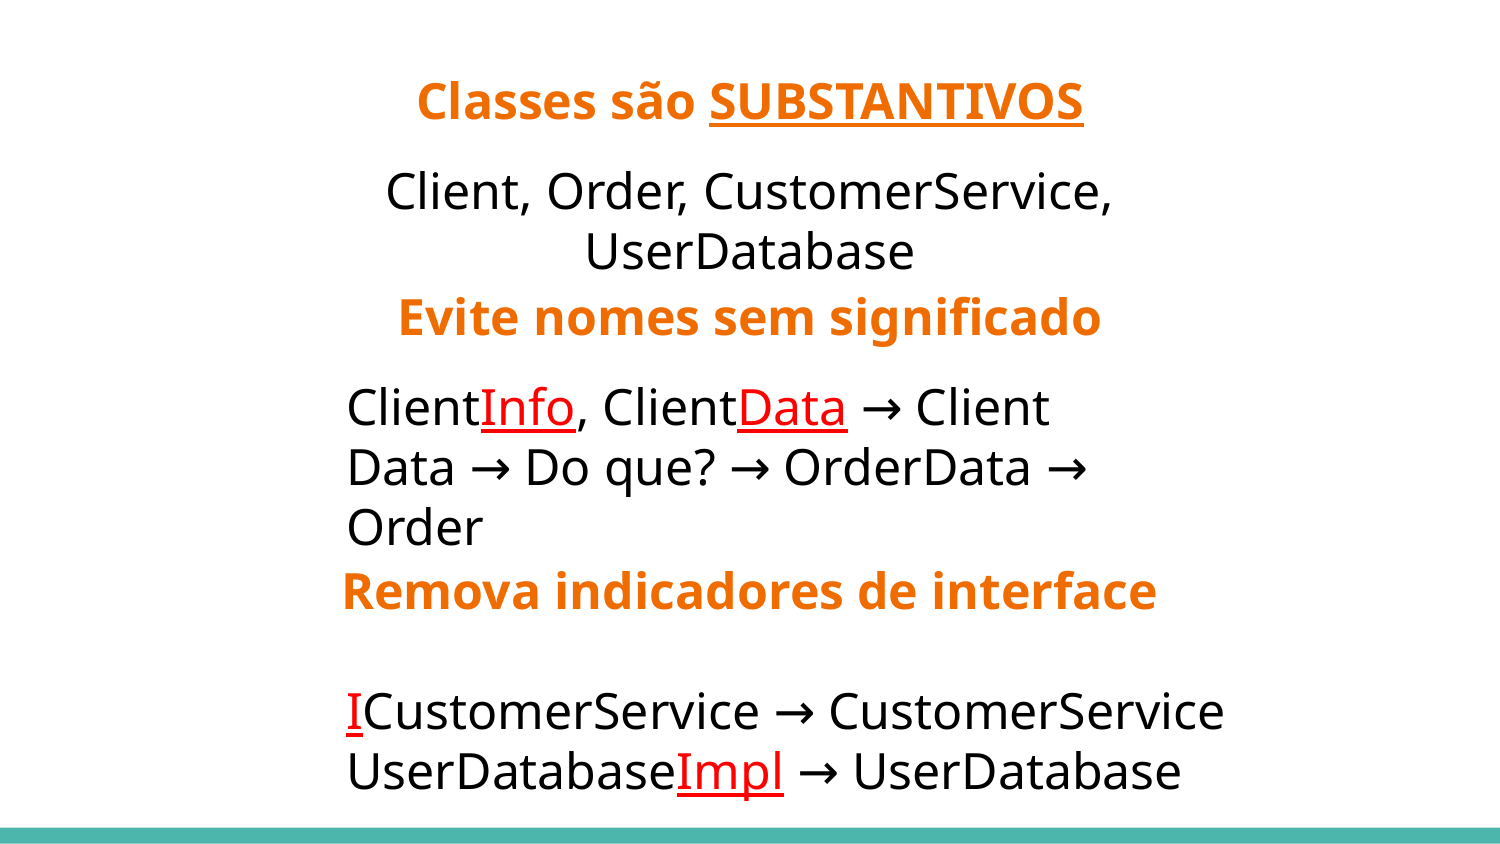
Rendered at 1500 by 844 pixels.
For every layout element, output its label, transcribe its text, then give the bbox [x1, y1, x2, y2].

text_box Evite nomes sem significado ClientInfo, ClientData → Client Data → Do que? → OrderData → Order [255, 270, 1245, 521]
text_box Remova indicadores de interface ICustomerService → CustomerService UserDatabaseImpl → UserDatabase [255, 544, 1245, 795]
text_box Classes são SUBSTANTIVOS Client, Order, CustomerService, UserDatabase [255, 54, 1245, 251]
